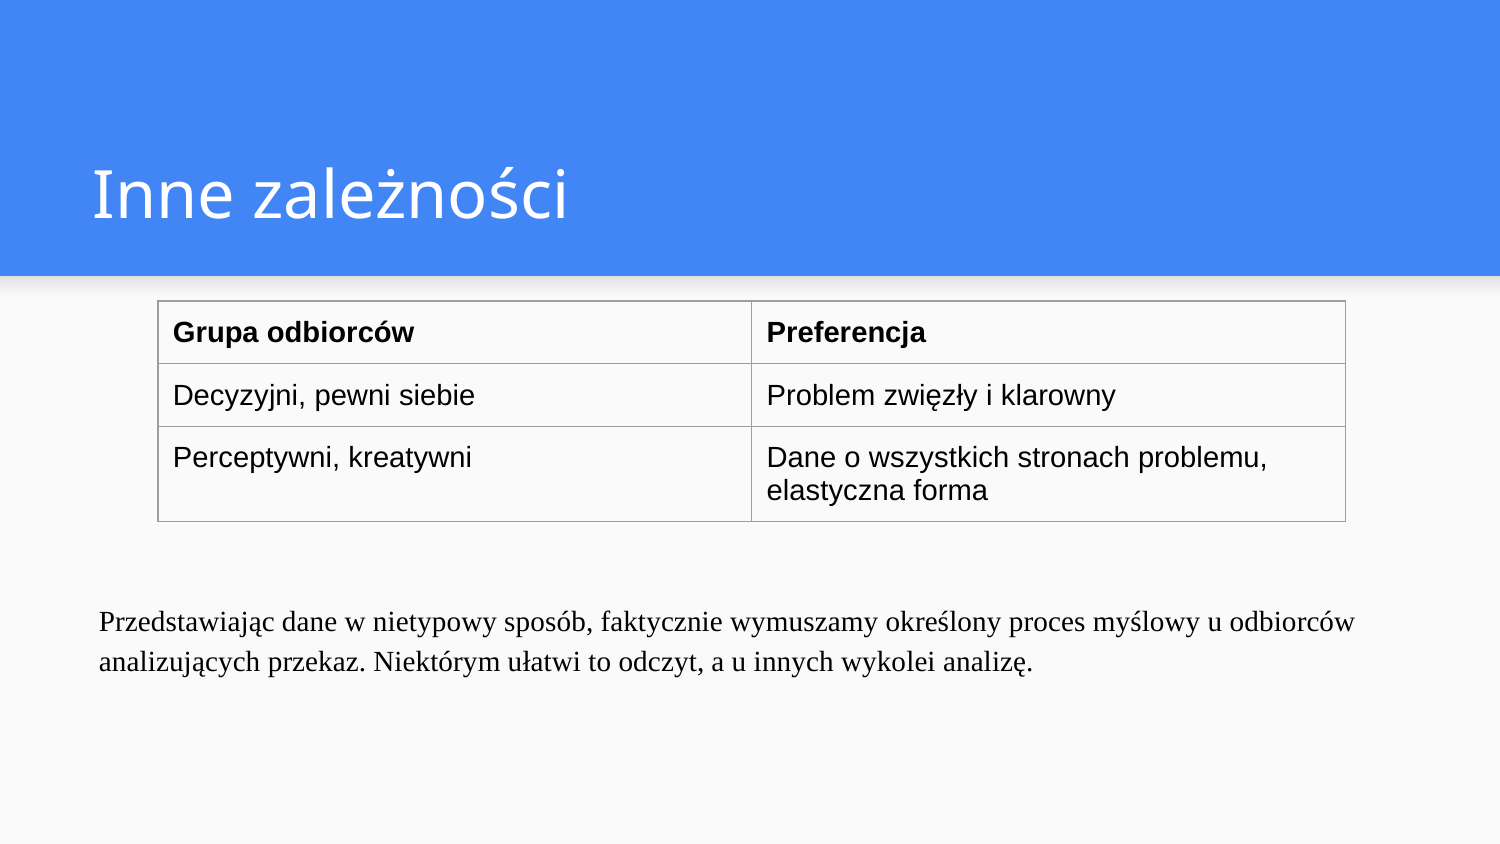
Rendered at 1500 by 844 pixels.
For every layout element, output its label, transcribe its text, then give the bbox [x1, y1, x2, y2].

title Inne zależności [77, 121, 1427, 248]
table_header Preferencja [752, 302, 1345, 363]
table_cell Dane o wszystkich stronach problemu, elastyczna forma [752, 427, 1345, 521]
table_cell Problem zwięzły i klarowny [752, 364, 1345, 426]
table_cell Perceptywni, kreatywni [159, 427, 751, 521]
text_box Przedstawiając dane w nietypowy sposób, faktycznie wymuszamy określony proces myślowy u odbiorców analizujących przekaz. Niektórym ułatwi to odczyt, a u innych wykolei analizę. [83, 582, 1433, 844]
table_cell Decyzyjni, pewni siebie [159, 364, 751, 426]
table_header Grupa odbiorców [159, 302, 751, 363]
